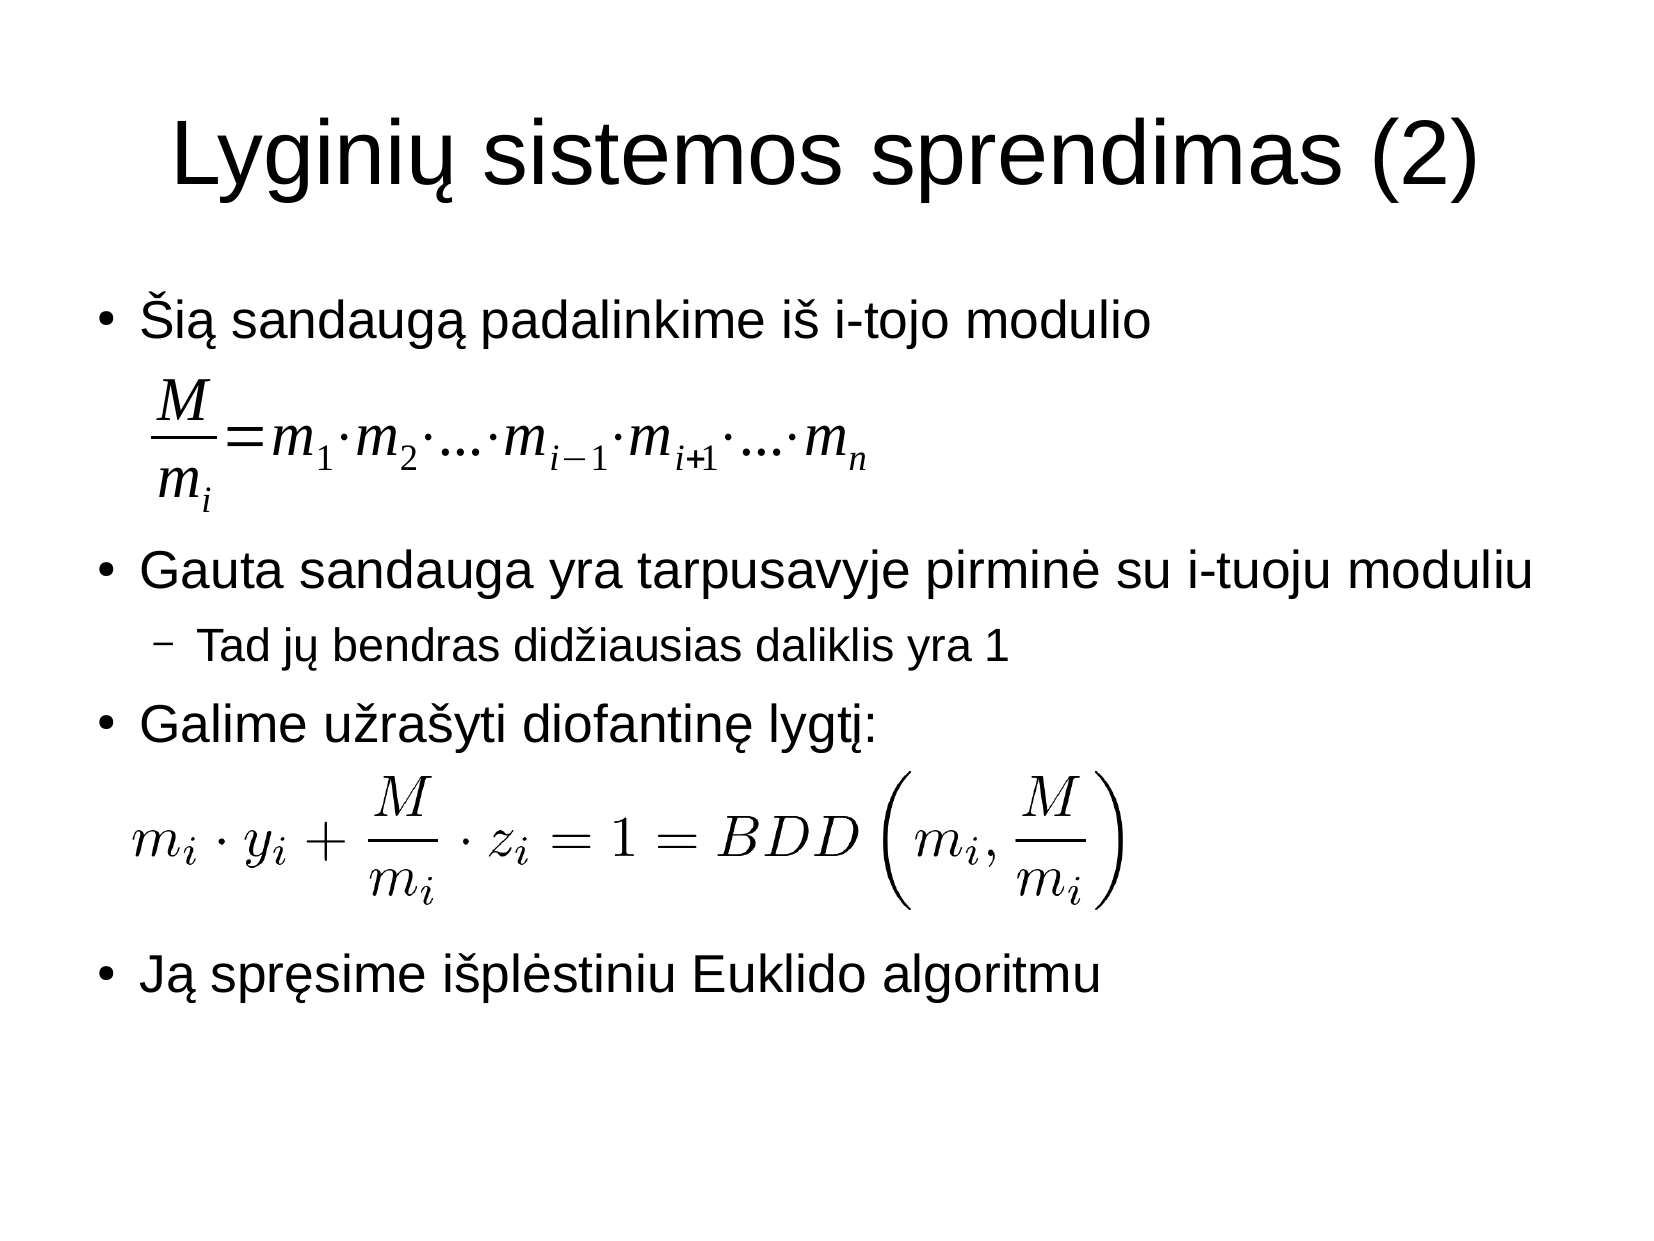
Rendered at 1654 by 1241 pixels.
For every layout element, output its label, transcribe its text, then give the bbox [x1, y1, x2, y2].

title Lyginių sistemos sprendimas (2) [82, 49, 1571, 257]
list Šią sandaugą padalinkime iš i-tojo modulio Gauta sandauga yra tarpusavyje pirminė su i-tuoju moduliu Tad jų bendras didžiausias daliklis yra 1 Galime užrašyti diofantinę lygtį: Ją spręsime išplėstiniu Euklido algoritmu [82, 290, 1571, 1010]
chart [141, 363, 874, 520]
picture [132, 771, 1123, 910]
